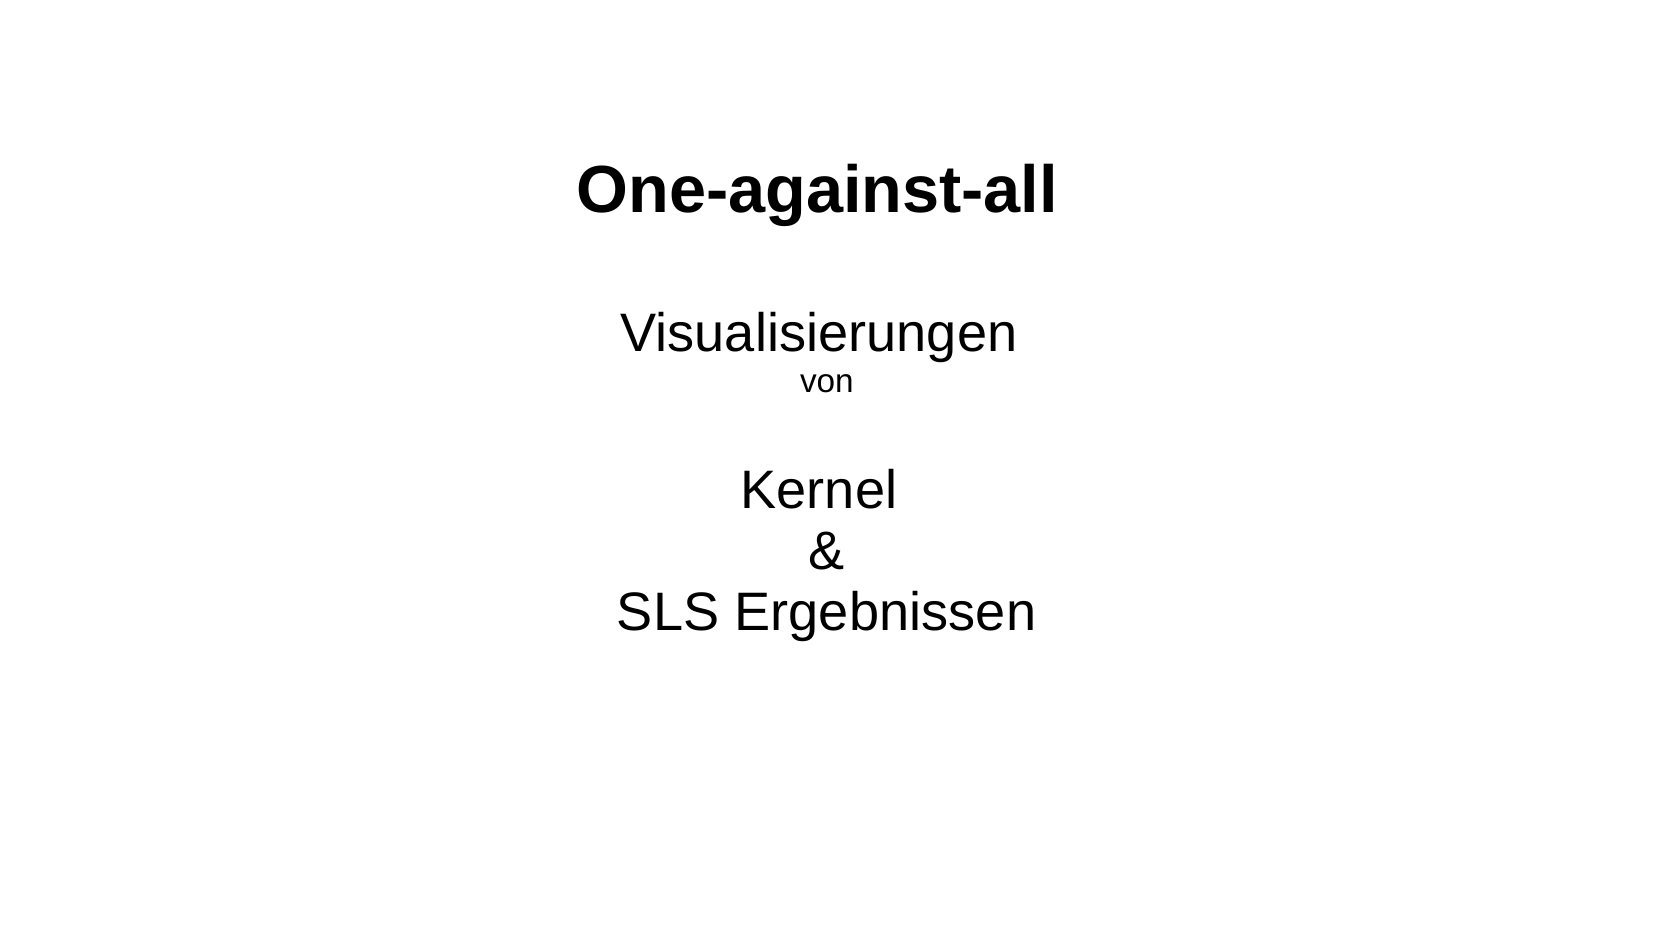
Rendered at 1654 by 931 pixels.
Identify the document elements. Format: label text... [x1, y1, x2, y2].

subtitle One-against-all Visualisierungen von Kernel & SLS Ergebnissen [82, 37, 1571, 757]
